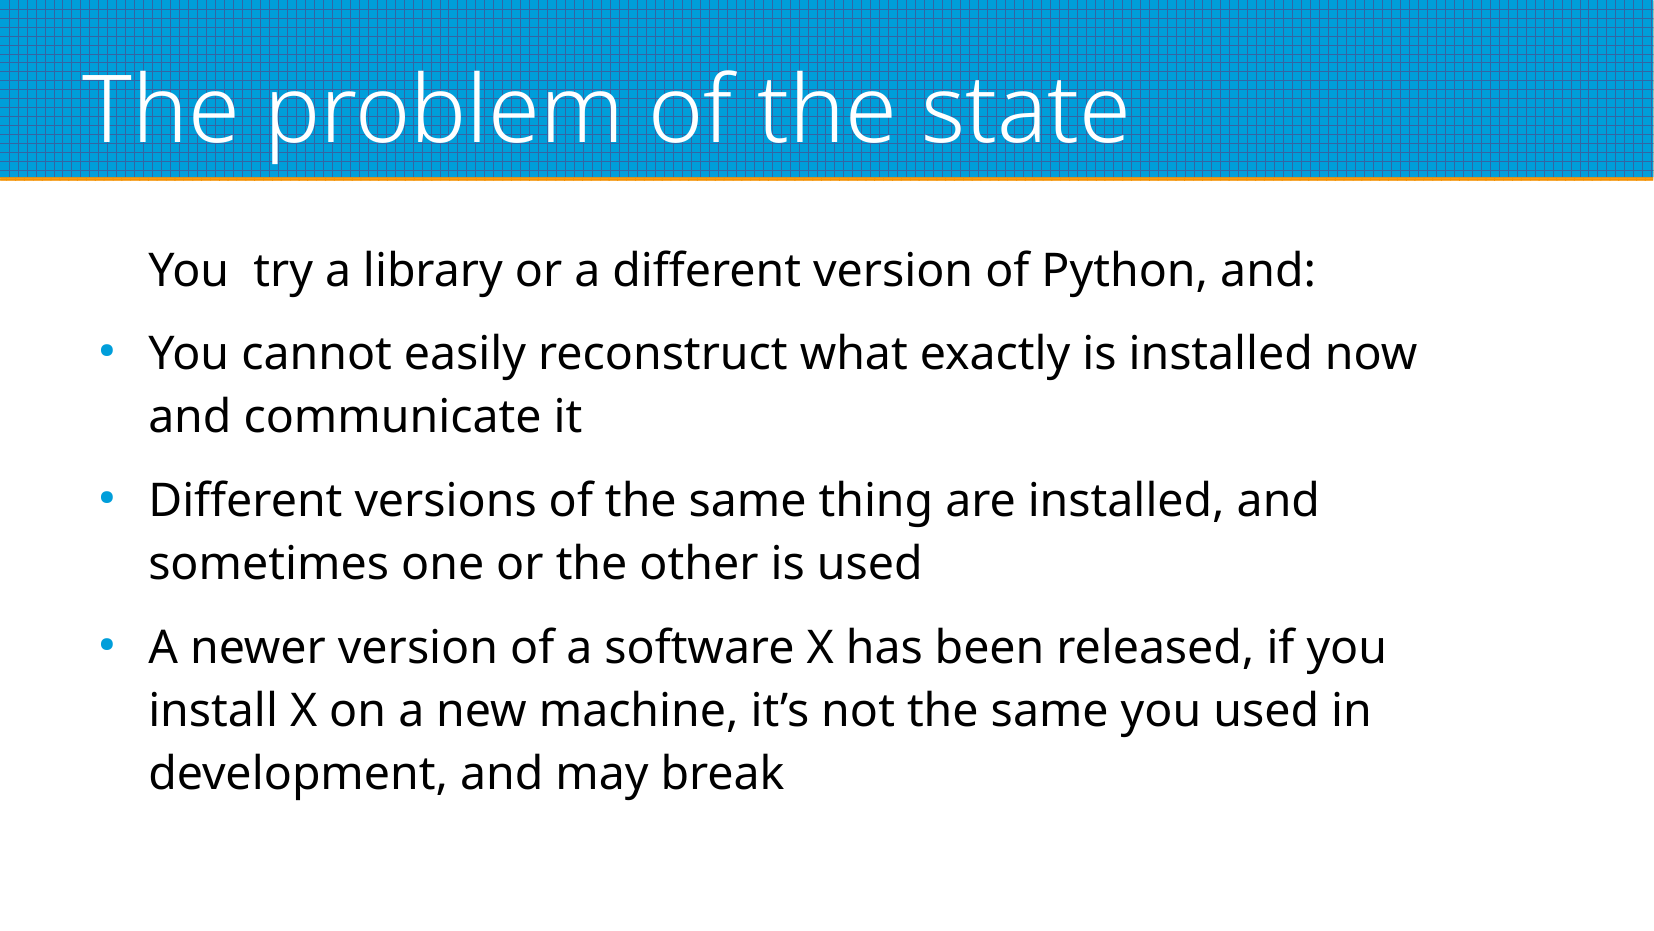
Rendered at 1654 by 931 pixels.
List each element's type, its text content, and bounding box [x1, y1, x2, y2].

title The problem of the state [82, 14, 1571, 171]
list You try a library or a different version of Python, and: You cannot easily reconstruct what exactly is installed now and communicate it Different versions of the same thing are installed, and sometimes one or the other is used A newer version of a software X has been released, if you install X on a new machine, it’s not the same you used in development, and may break [82, 236, 1477, 811]
